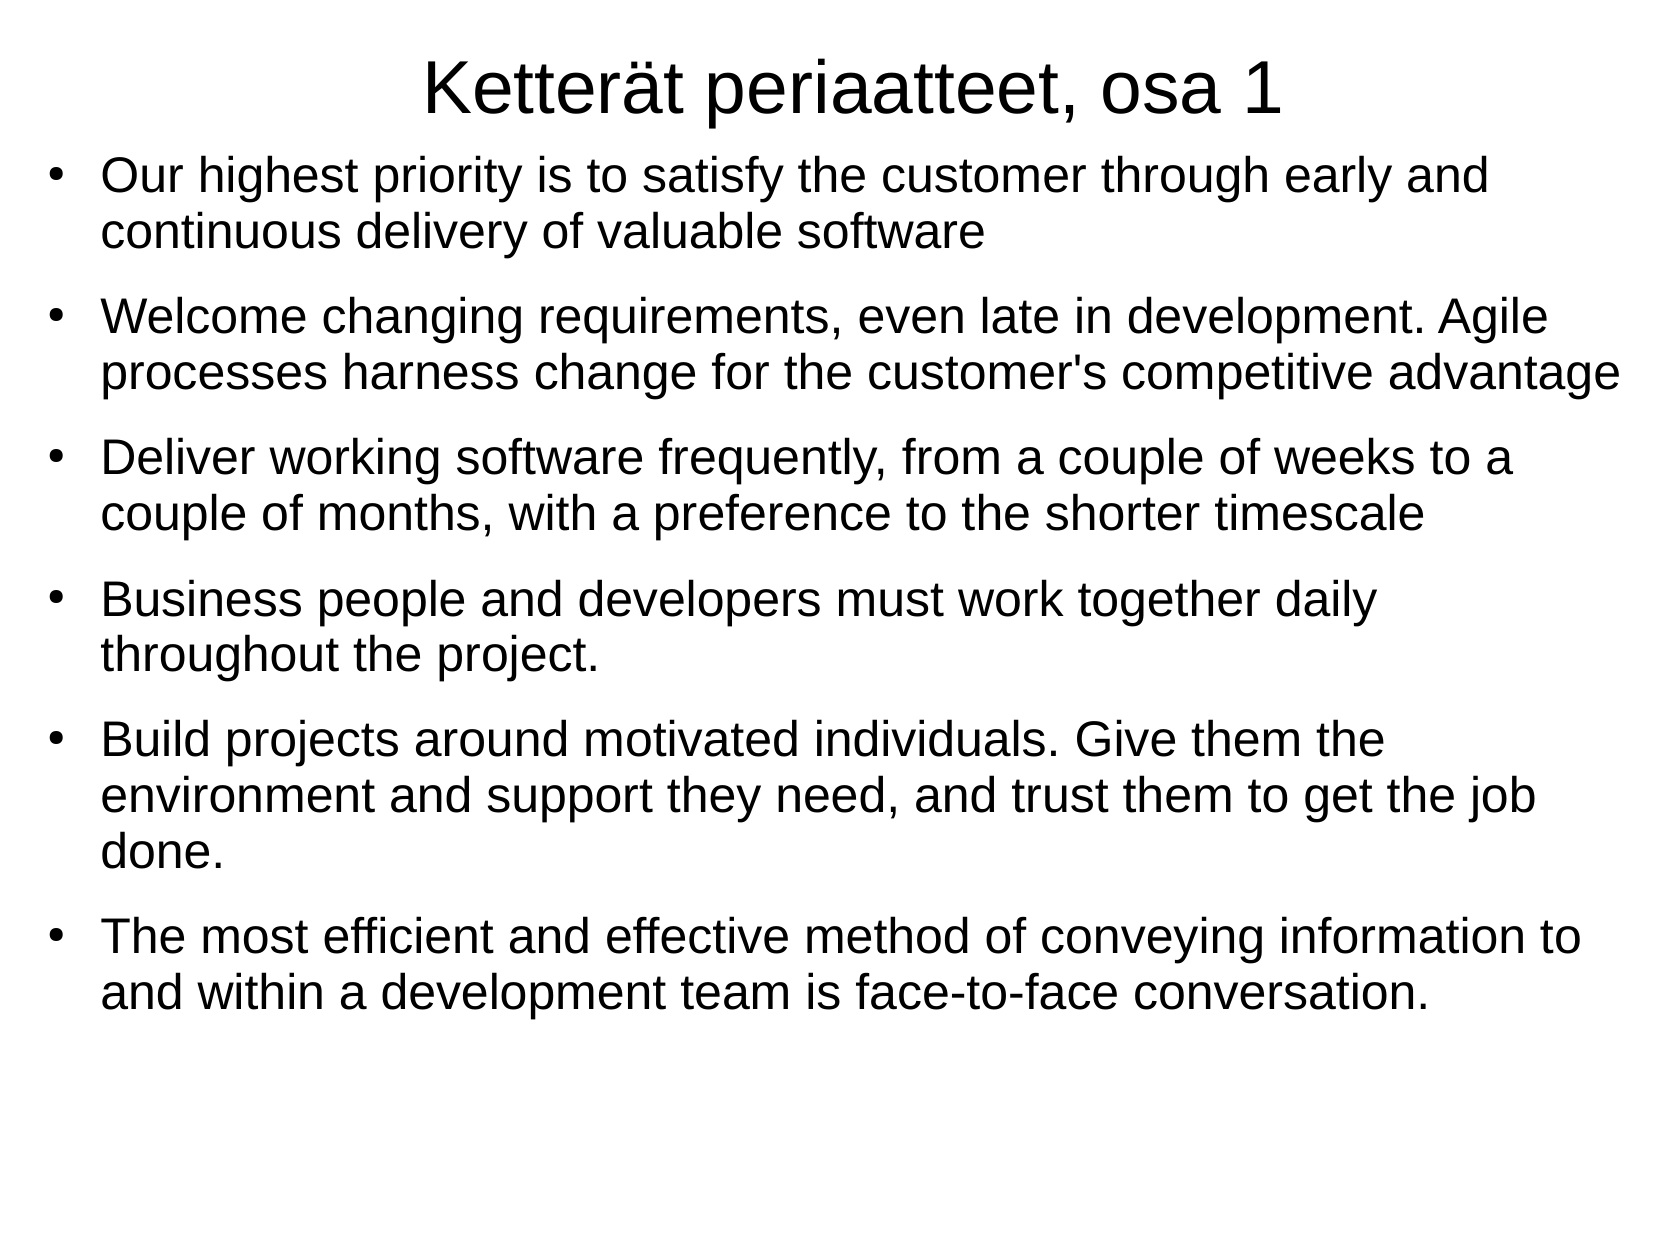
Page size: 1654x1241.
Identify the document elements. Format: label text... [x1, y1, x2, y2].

list Our highest priority is to satisfy the customer through early and continuous delivery of valuable software Welcome changing requirements, even late in development. Agile processes harness change for the customer's competitive advantage Deliver working software frequently, from a couple of weeks to a couple of months, with a preference to the shorter timescale Business people and developers must work together daily throughout the project. Build projects around motivated individuals. Give them the environment and support they need, and trust them to get the job done. The most efficient and effective method of conveying information to and within a development team is face-to-face conversation. [29, 147, 1625, 1182]
title Ketterät periaatteet, osa 1 [82, 45, 1625, 130]
